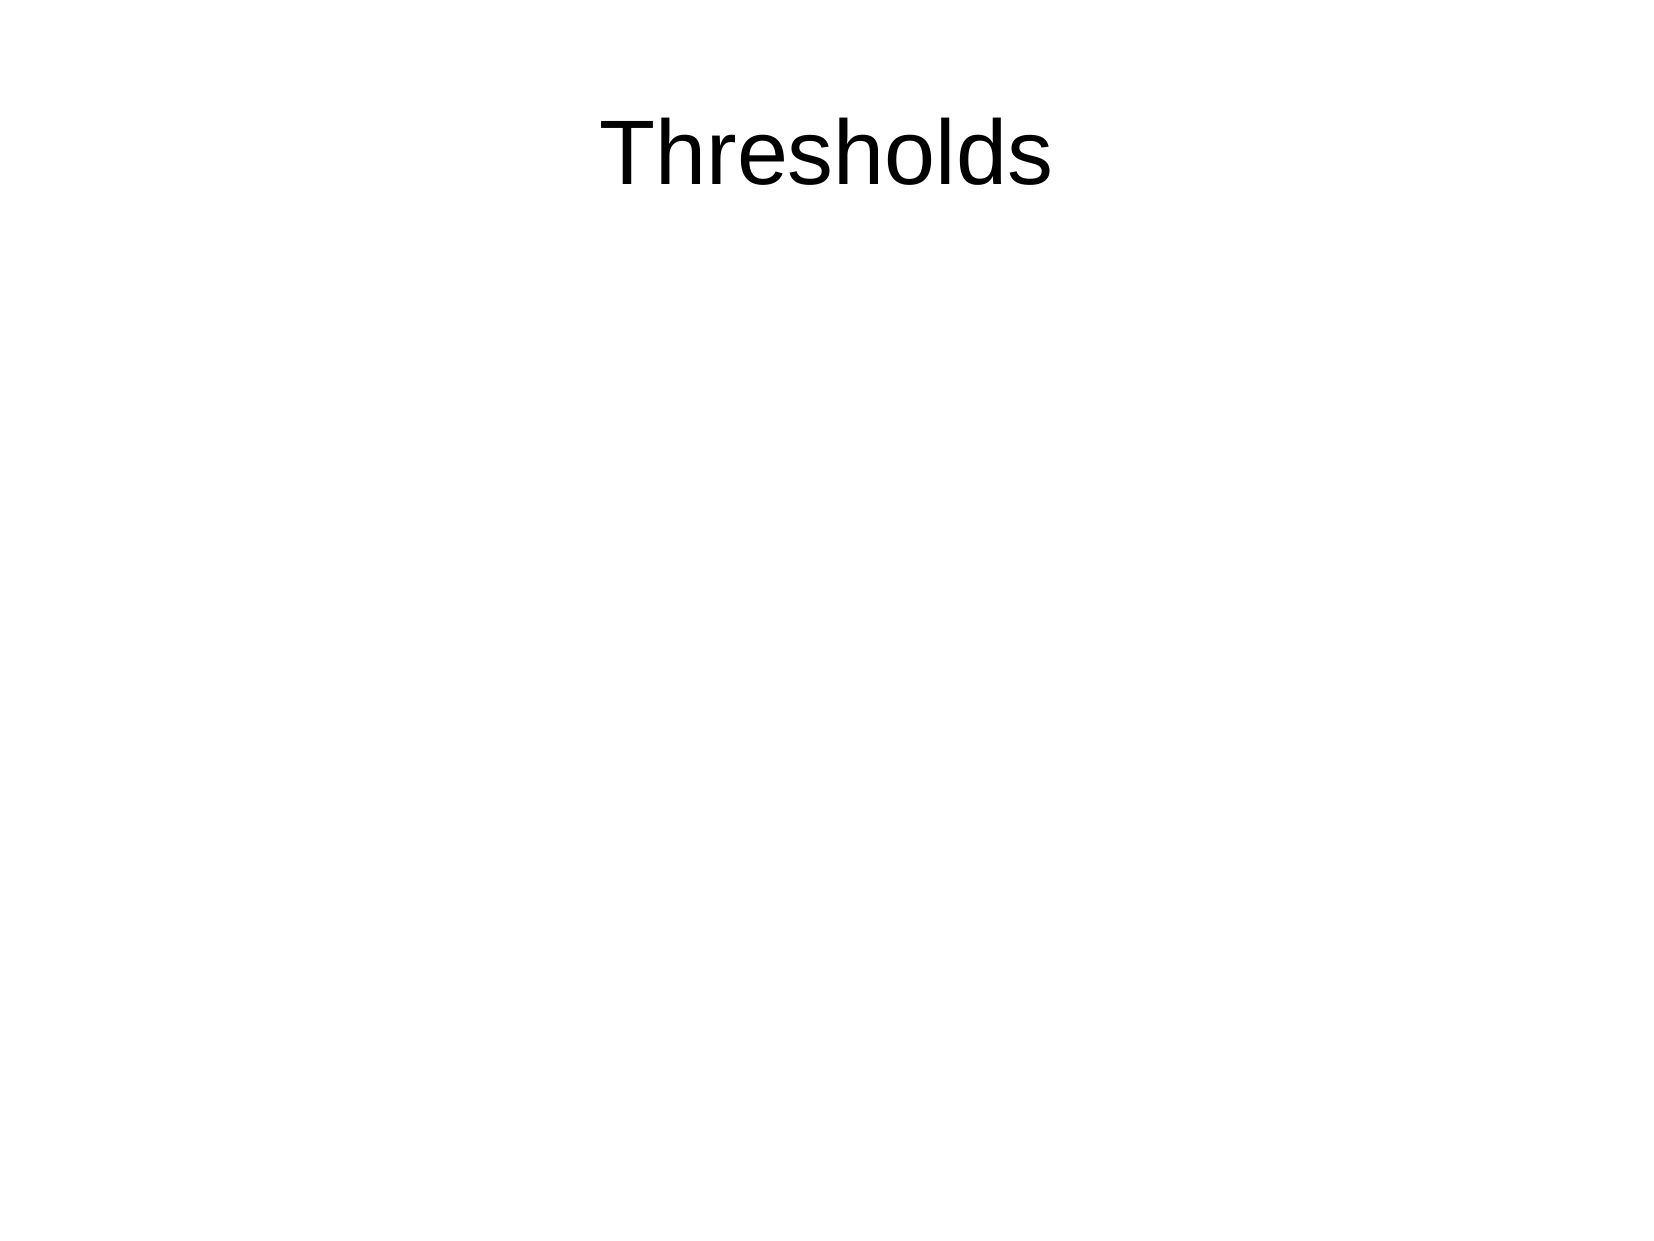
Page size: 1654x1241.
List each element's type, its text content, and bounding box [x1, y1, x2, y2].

title Thresholds [82, 49, 1571, 257]
